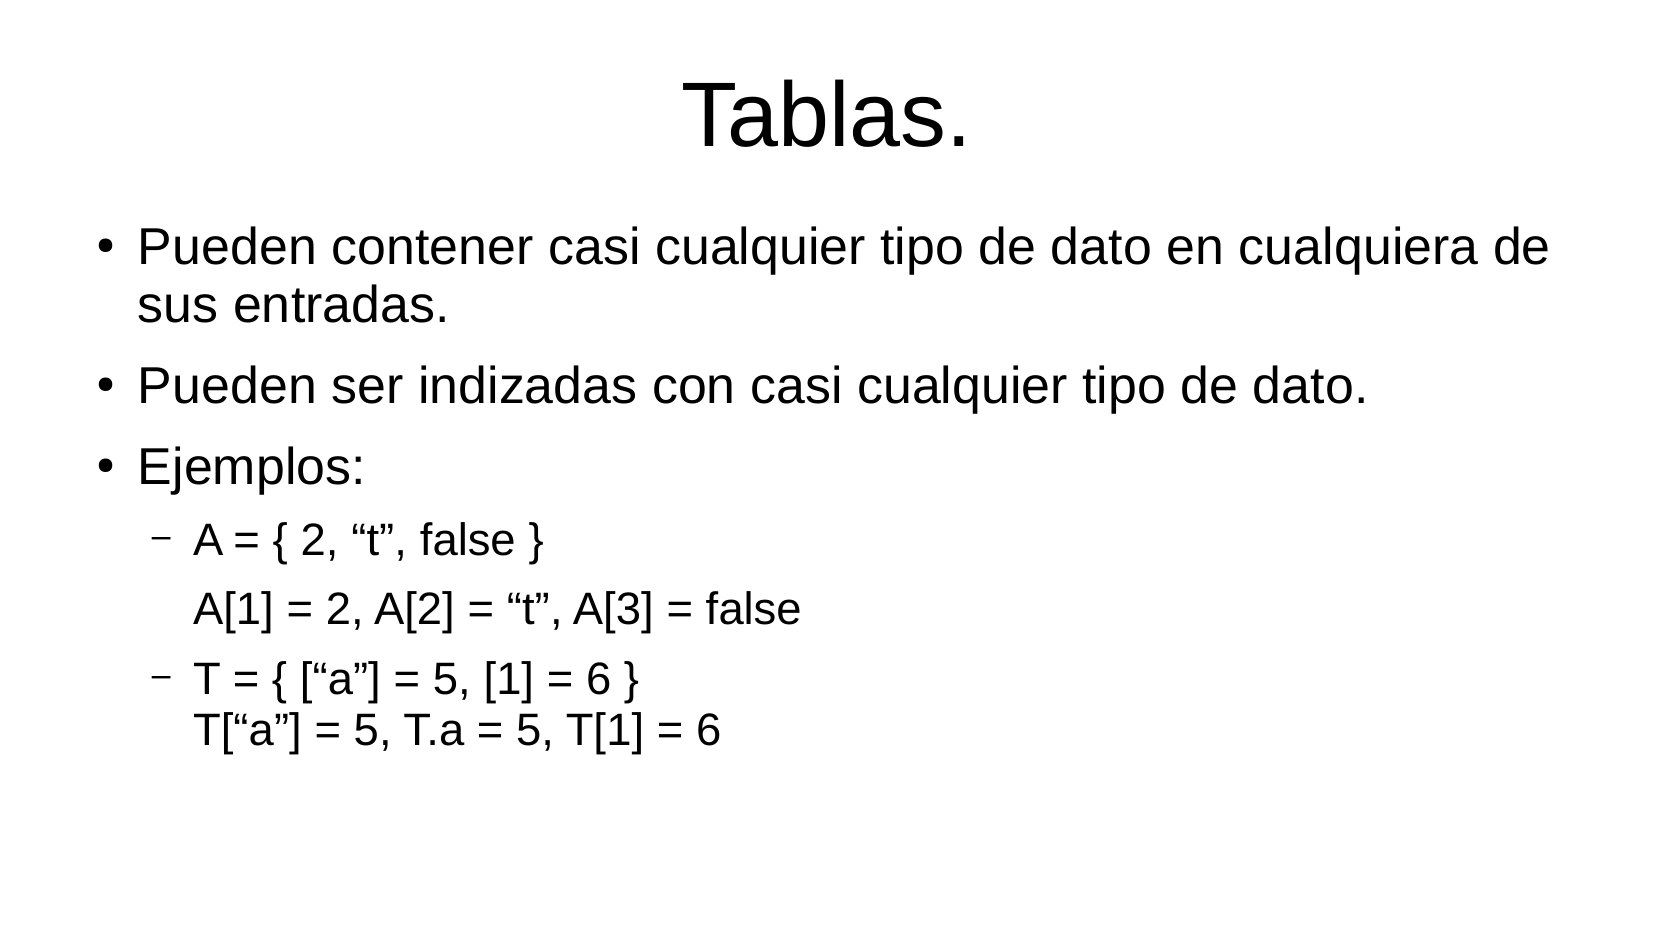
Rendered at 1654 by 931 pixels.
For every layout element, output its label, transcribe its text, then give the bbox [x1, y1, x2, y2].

title Tablas. [82, 37, 1571, 193]
list Pueden contener casi cualquier tipo de dato en cualquiera de sus entradas. Pueden ser indizadas con casi cualquier tipo de dato. Ejemplos: A = { 2, “t”, false } A[1] = 2, A[2] = “t”, A[3] = false T = { [“a”] = 5, [1] = 6 } T[“a”] = 5, T.a = 5, T[1] = 6 [82, 217, 1571, 758]
